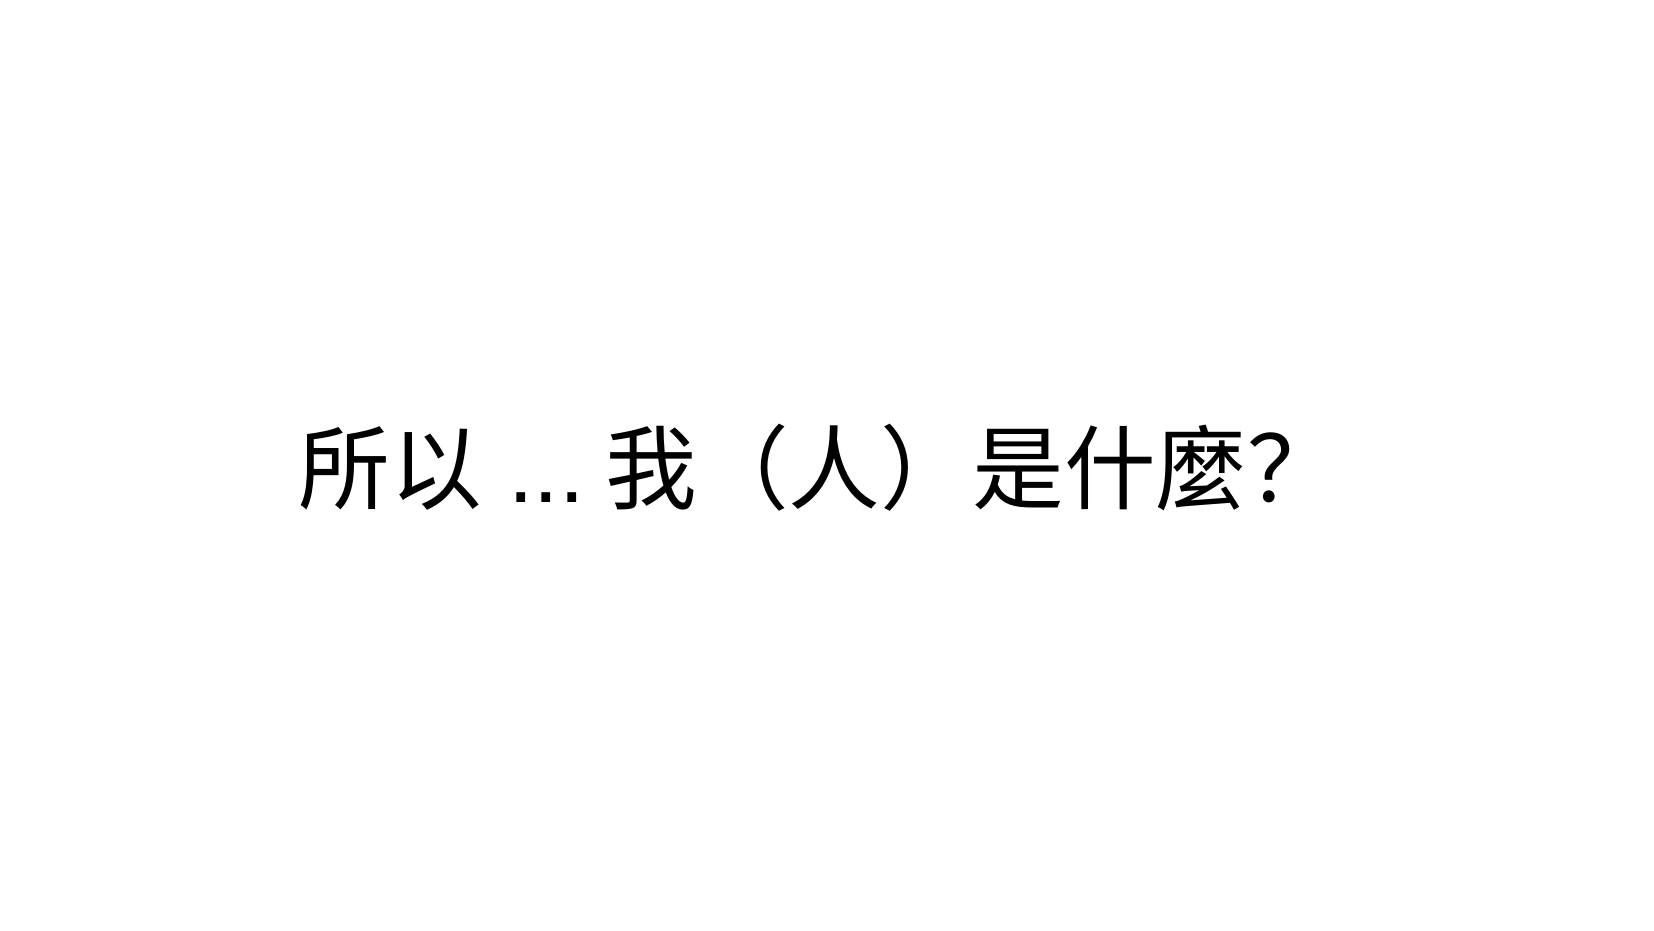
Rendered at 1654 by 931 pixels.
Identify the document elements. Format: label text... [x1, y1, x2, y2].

title 所以...我（人）是什麼？ [75, 384, 1564, 541]
